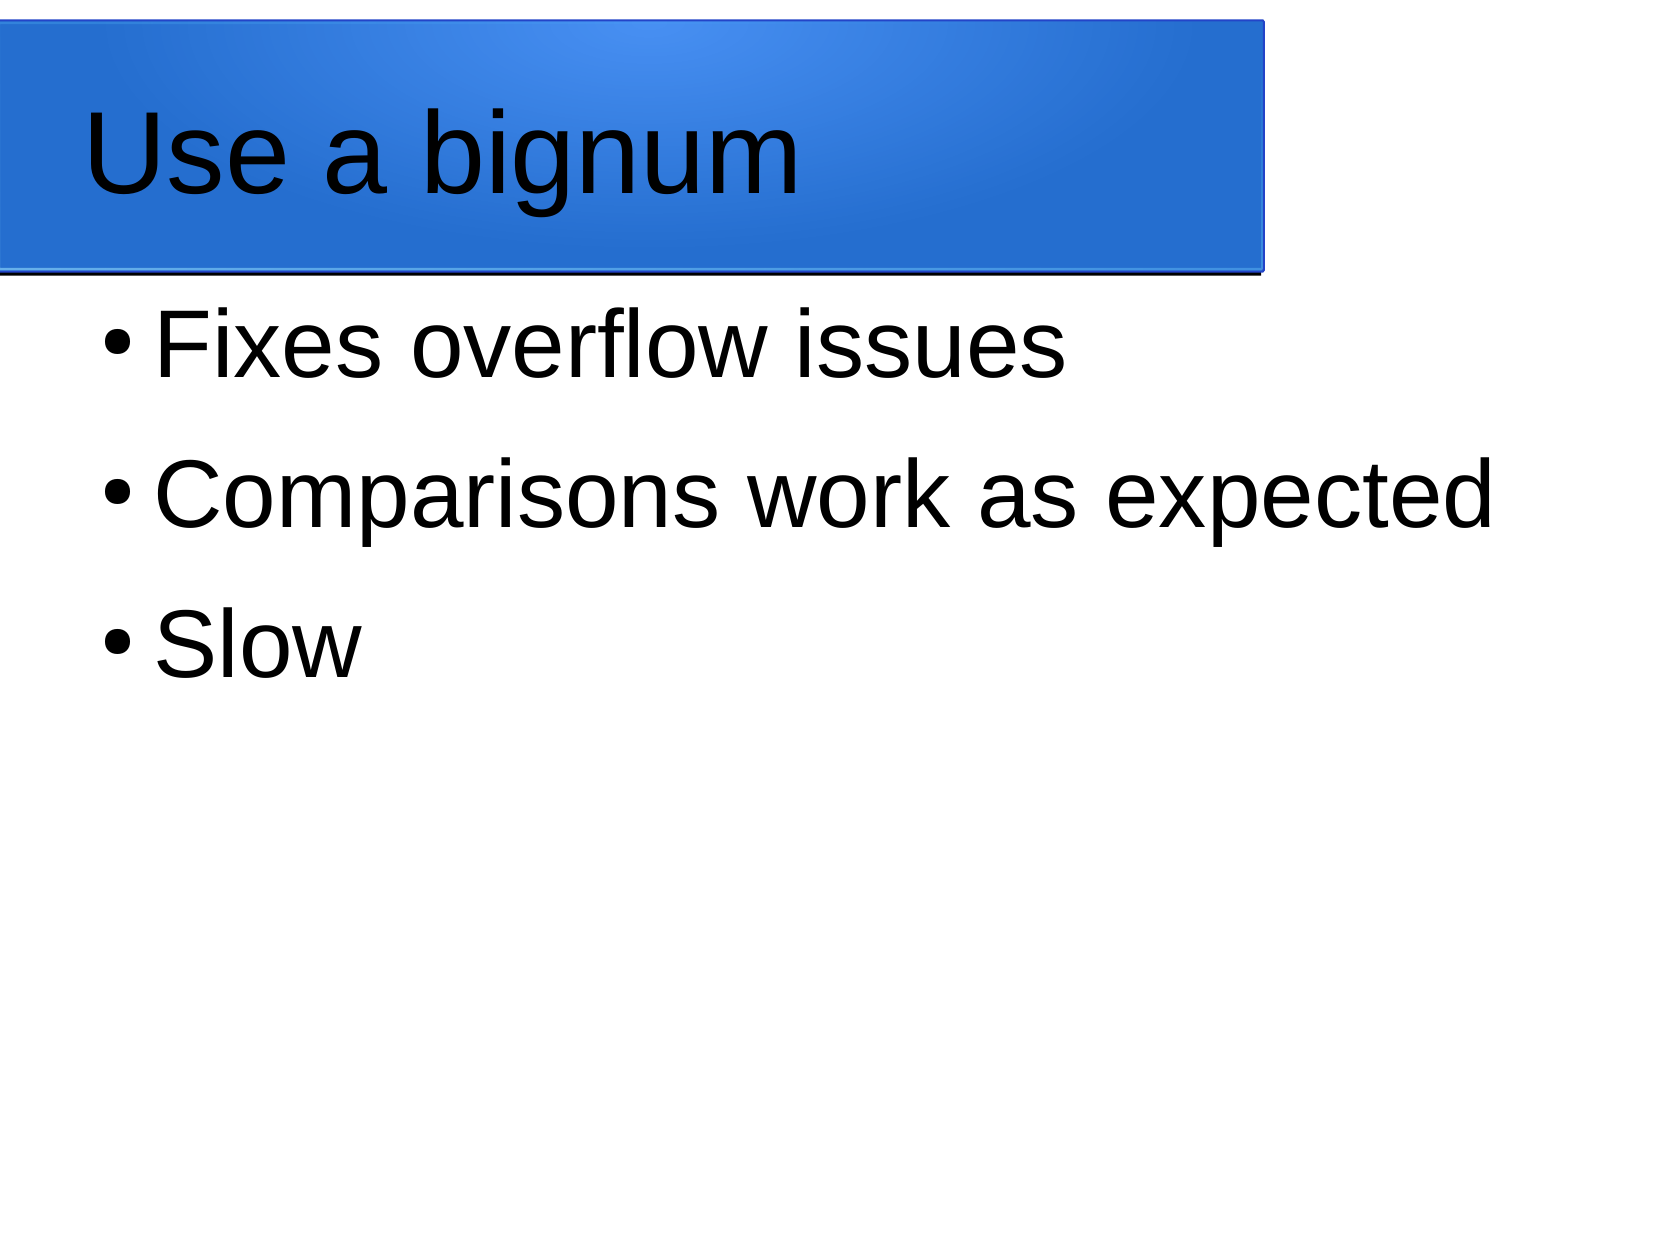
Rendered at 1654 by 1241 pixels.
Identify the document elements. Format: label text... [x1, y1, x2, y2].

title Use a bignum [82, 49, 1571, 257]
list Fixes overflow issues Comparisons work as expected Slow [82, 290, 1571, 1010]
